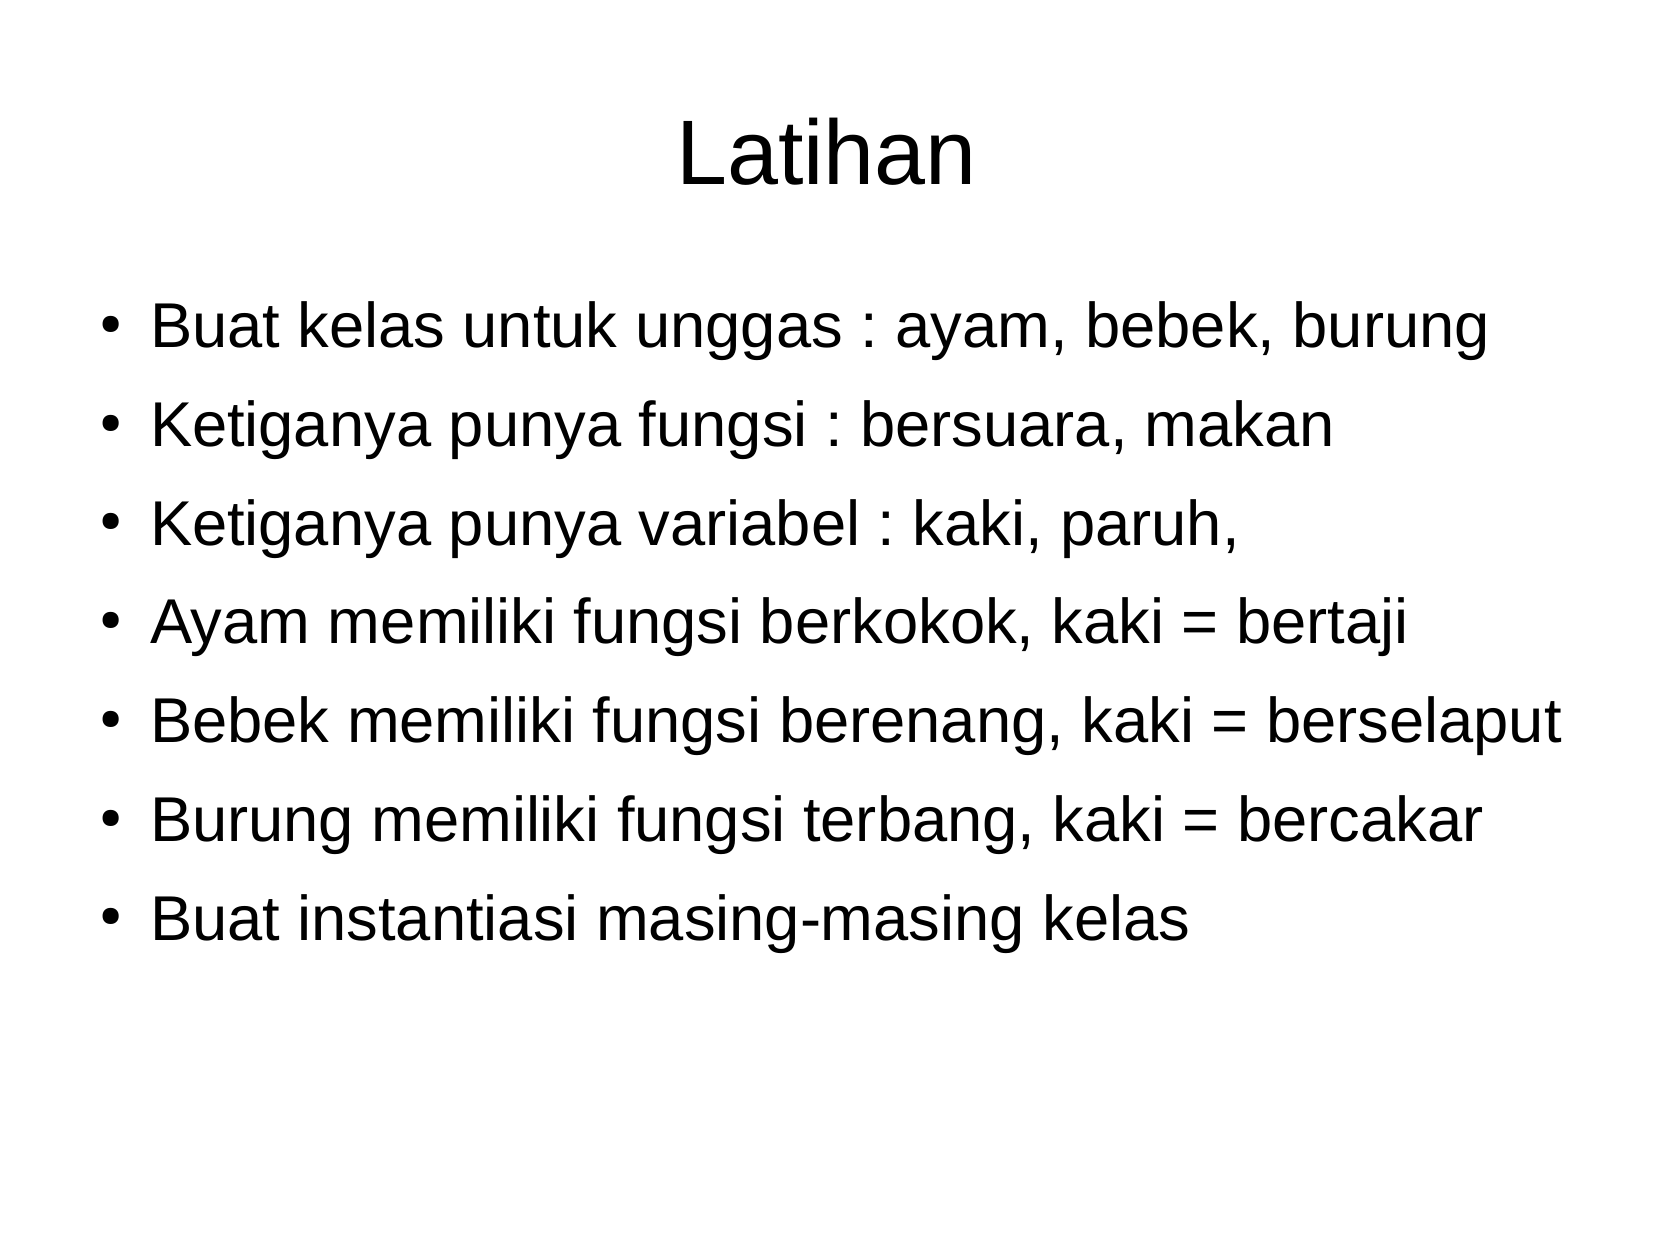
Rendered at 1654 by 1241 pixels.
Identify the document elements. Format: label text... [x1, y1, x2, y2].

title Latihan [82, 49, 1571, 257]
list Buat kelas untuk unggas : ayam, bebek, burung Ketiganya punya fungsi : bersuara, makan Ketiganya punya variabel : kaki, paruh, Ayam memiliki fungsi berkokok, kaki = bertaji Bebek memiliki fungsi berenang, kaki = berselaput Burung memiliki fungsi terbang, kaki = bercakar Buat instantiasi masing-masing kelas [82, 290, 1571, 1010]
